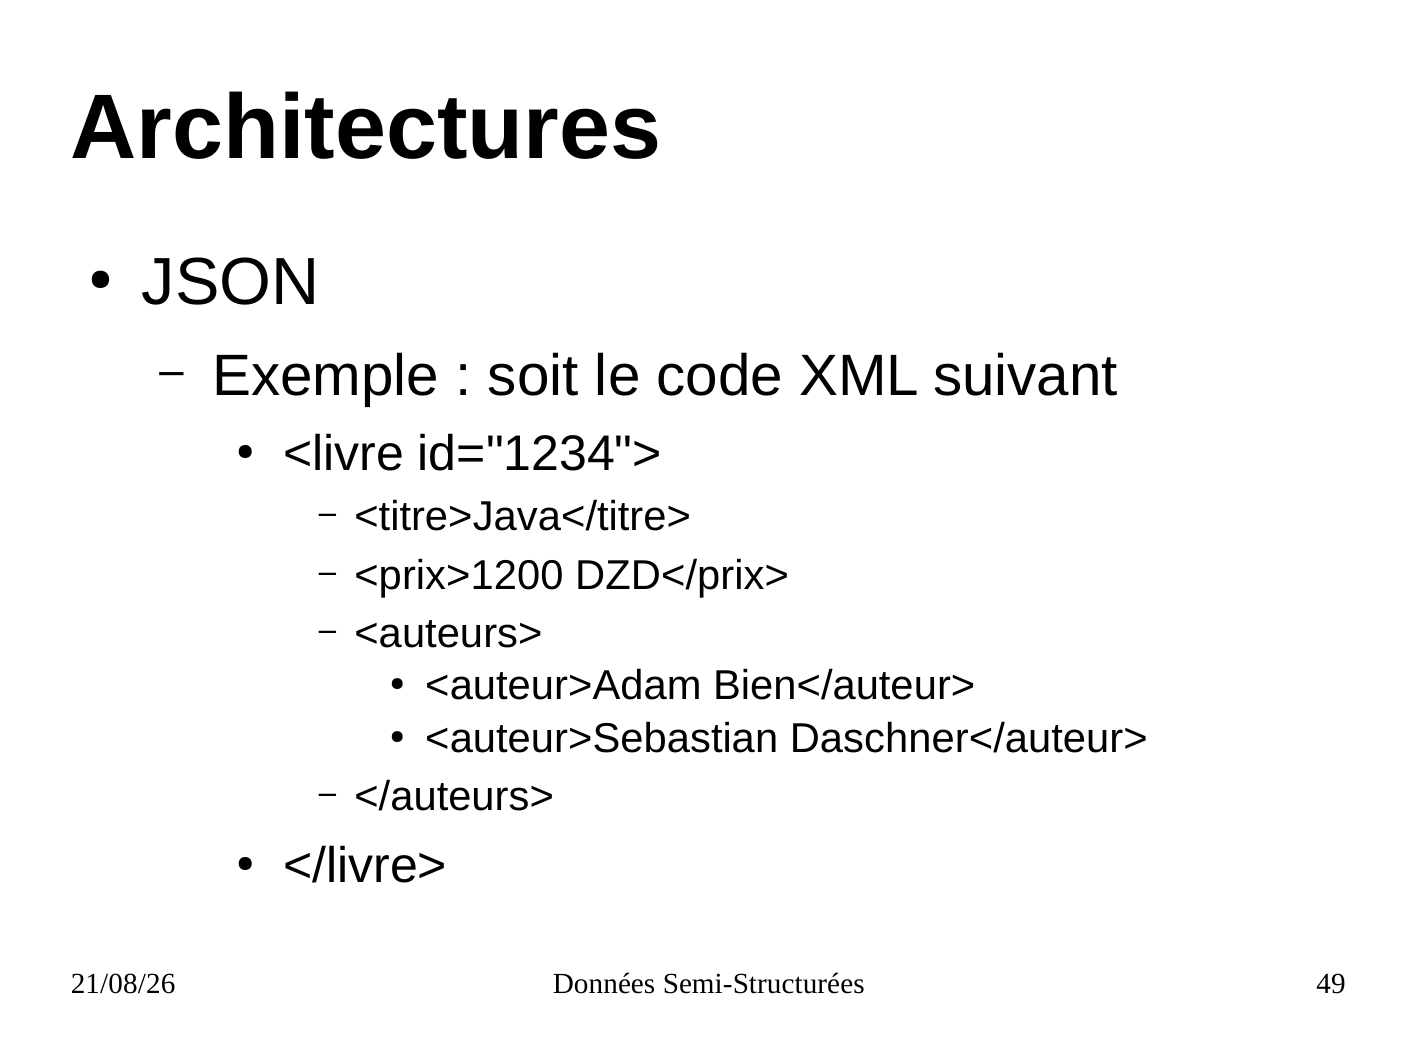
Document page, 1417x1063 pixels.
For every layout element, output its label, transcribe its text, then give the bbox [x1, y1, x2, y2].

title Architectures [70, 42, 1346, 212]
list JSON Exemple : soit le code XML suivant <livre id="1234"> <titre>Java</titre> <prix>1200 DZD</prix> <auteurs> <auteur>Adam Bien</auteur> <auteur>Sebastian Daschner</auteur> </auteurs> </livre> [70, 244, 1346, 925]
